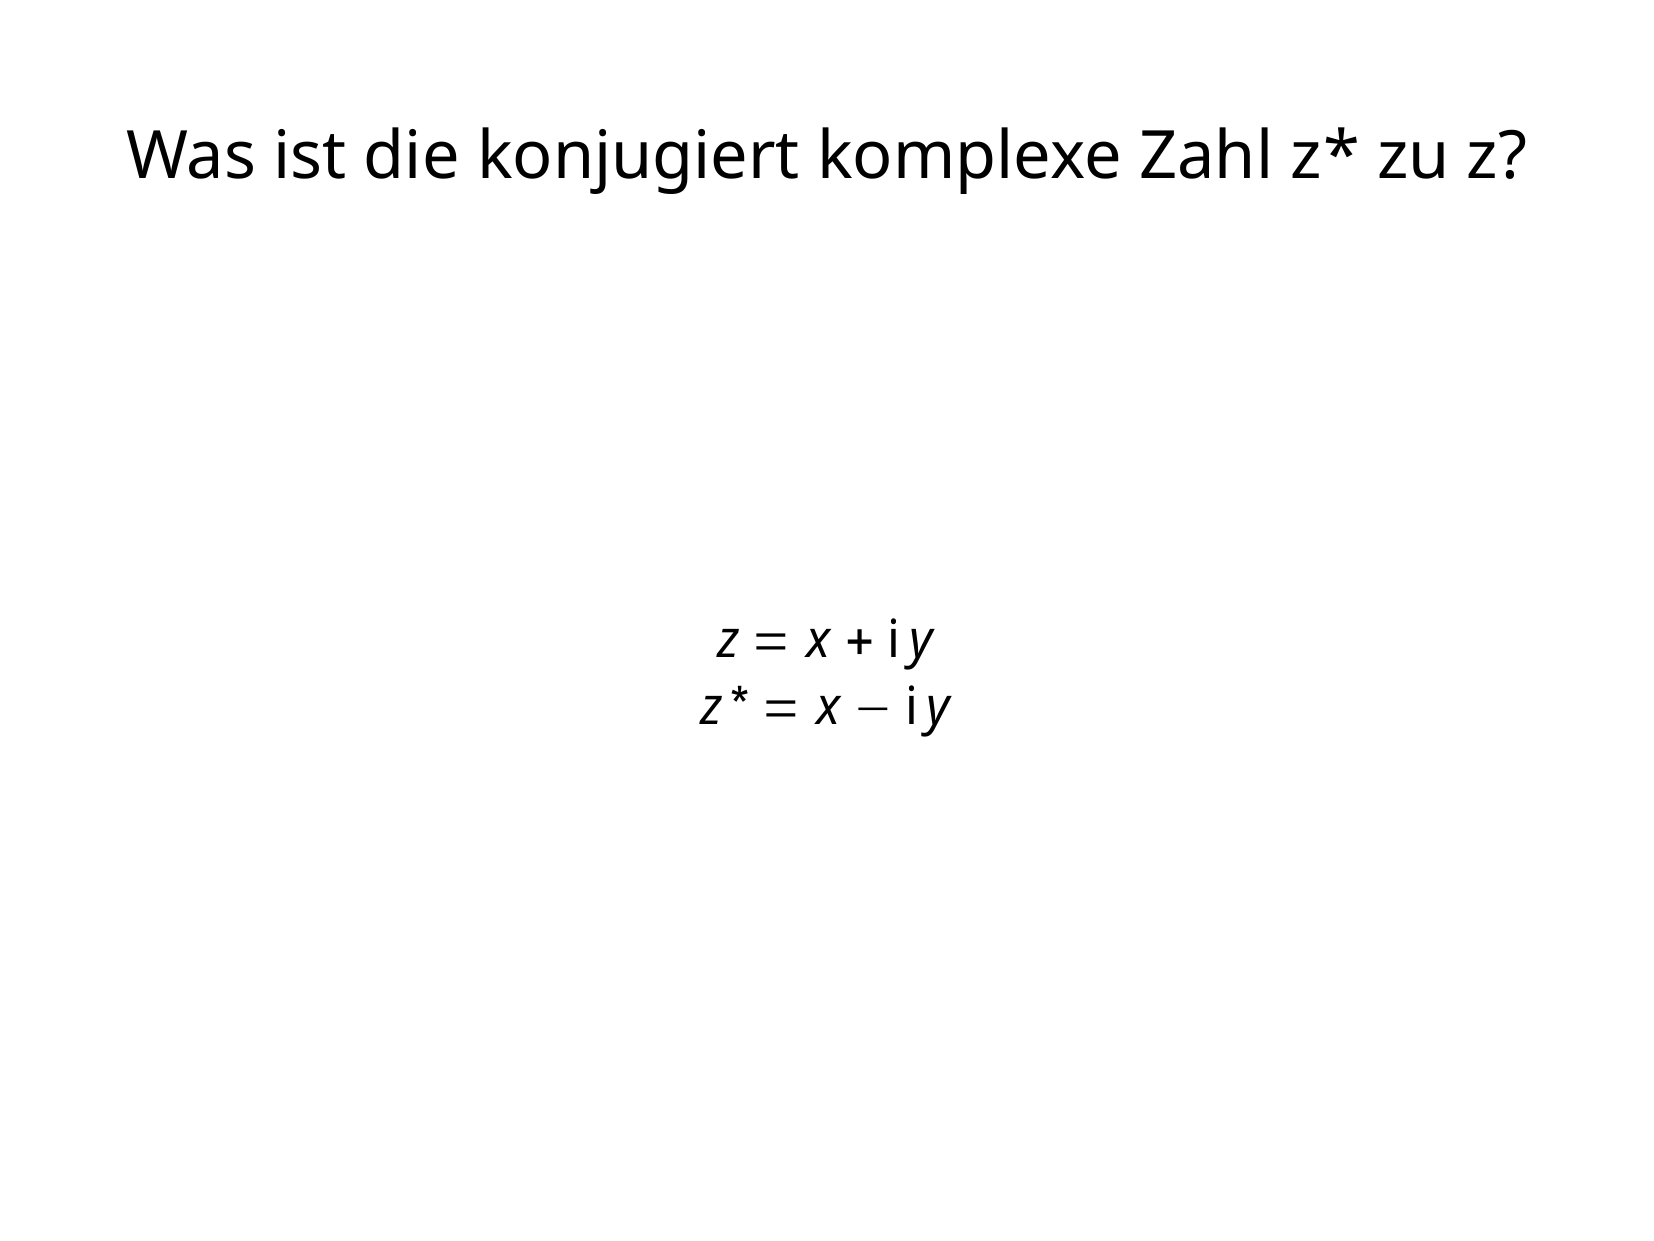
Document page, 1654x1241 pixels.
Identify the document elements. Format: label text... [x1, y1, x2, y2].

title Was ist die konjugiert komplexe Zahl z* zu z? [82, 49, 1571, 257]
chart [692, 607, 961, 739]
